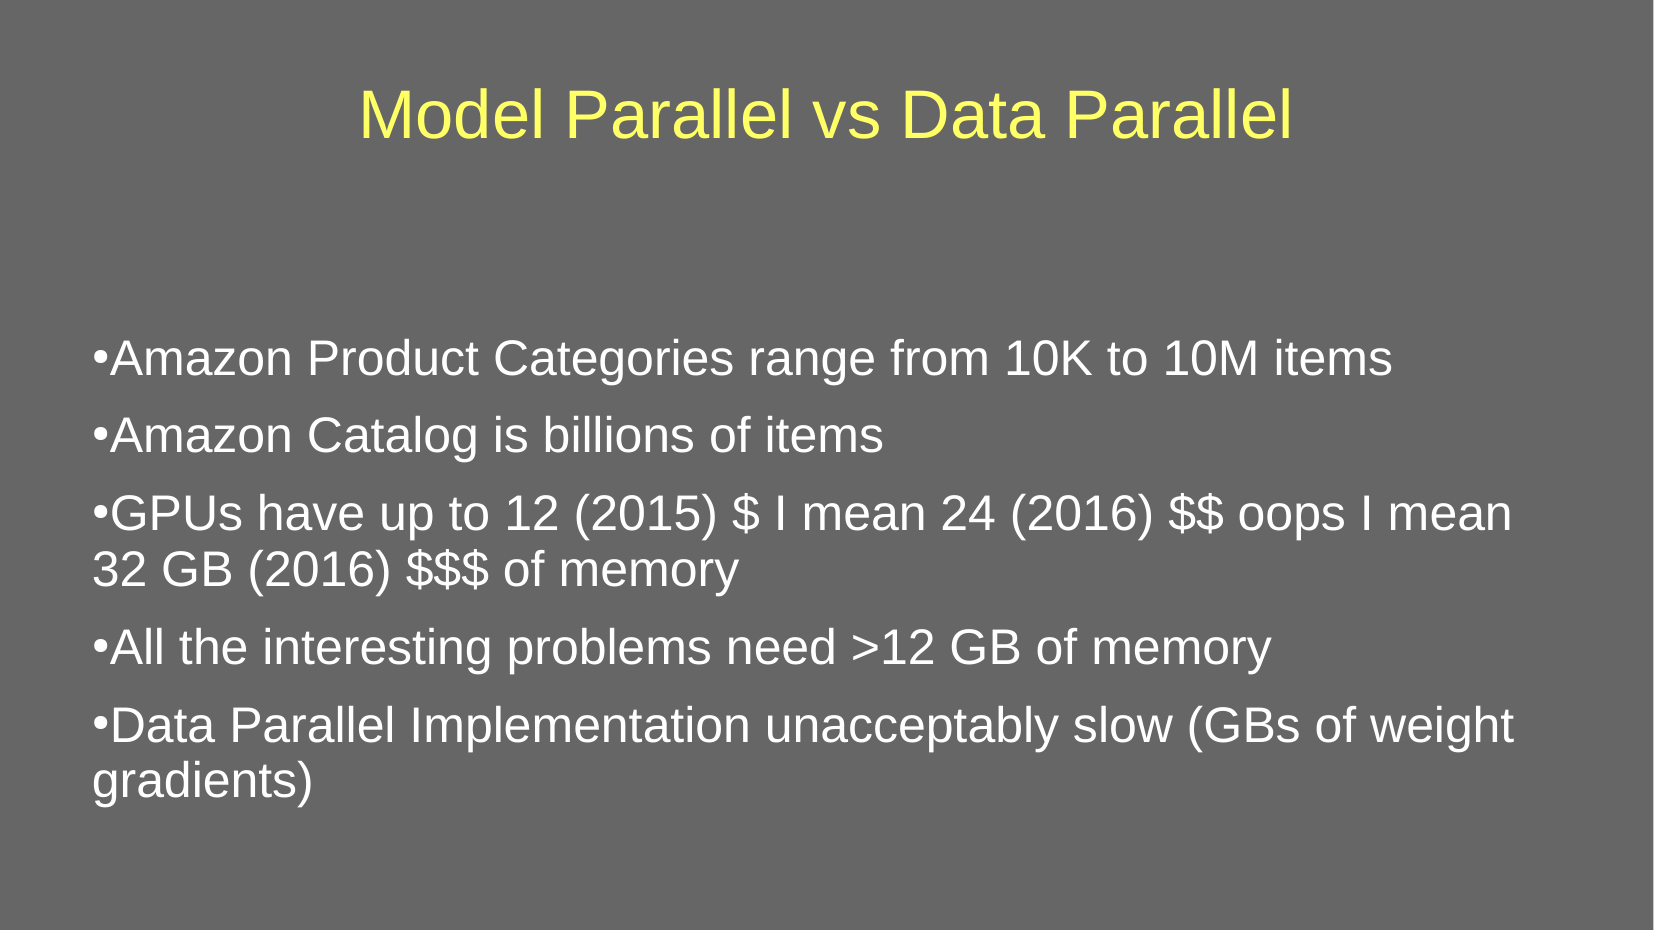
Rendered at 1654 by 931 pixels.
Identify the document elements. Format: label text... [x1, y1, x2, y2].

list Amazon Product Categories range from 10K to 10M items Amazon Catalog is billions of items GPUs have up to 12 (2015) $ I mean 24 (2016) $$ oops I mean 32 GB (2016) $$$ of memory All the interesting problems need >12 GB of memory Data Parallel Implementation unacceptably slow (GBs of weight gradients) [74, 330, 1563, 870]
title Model Parallel vs Data Parallel [82, 36, 1571, 193]
